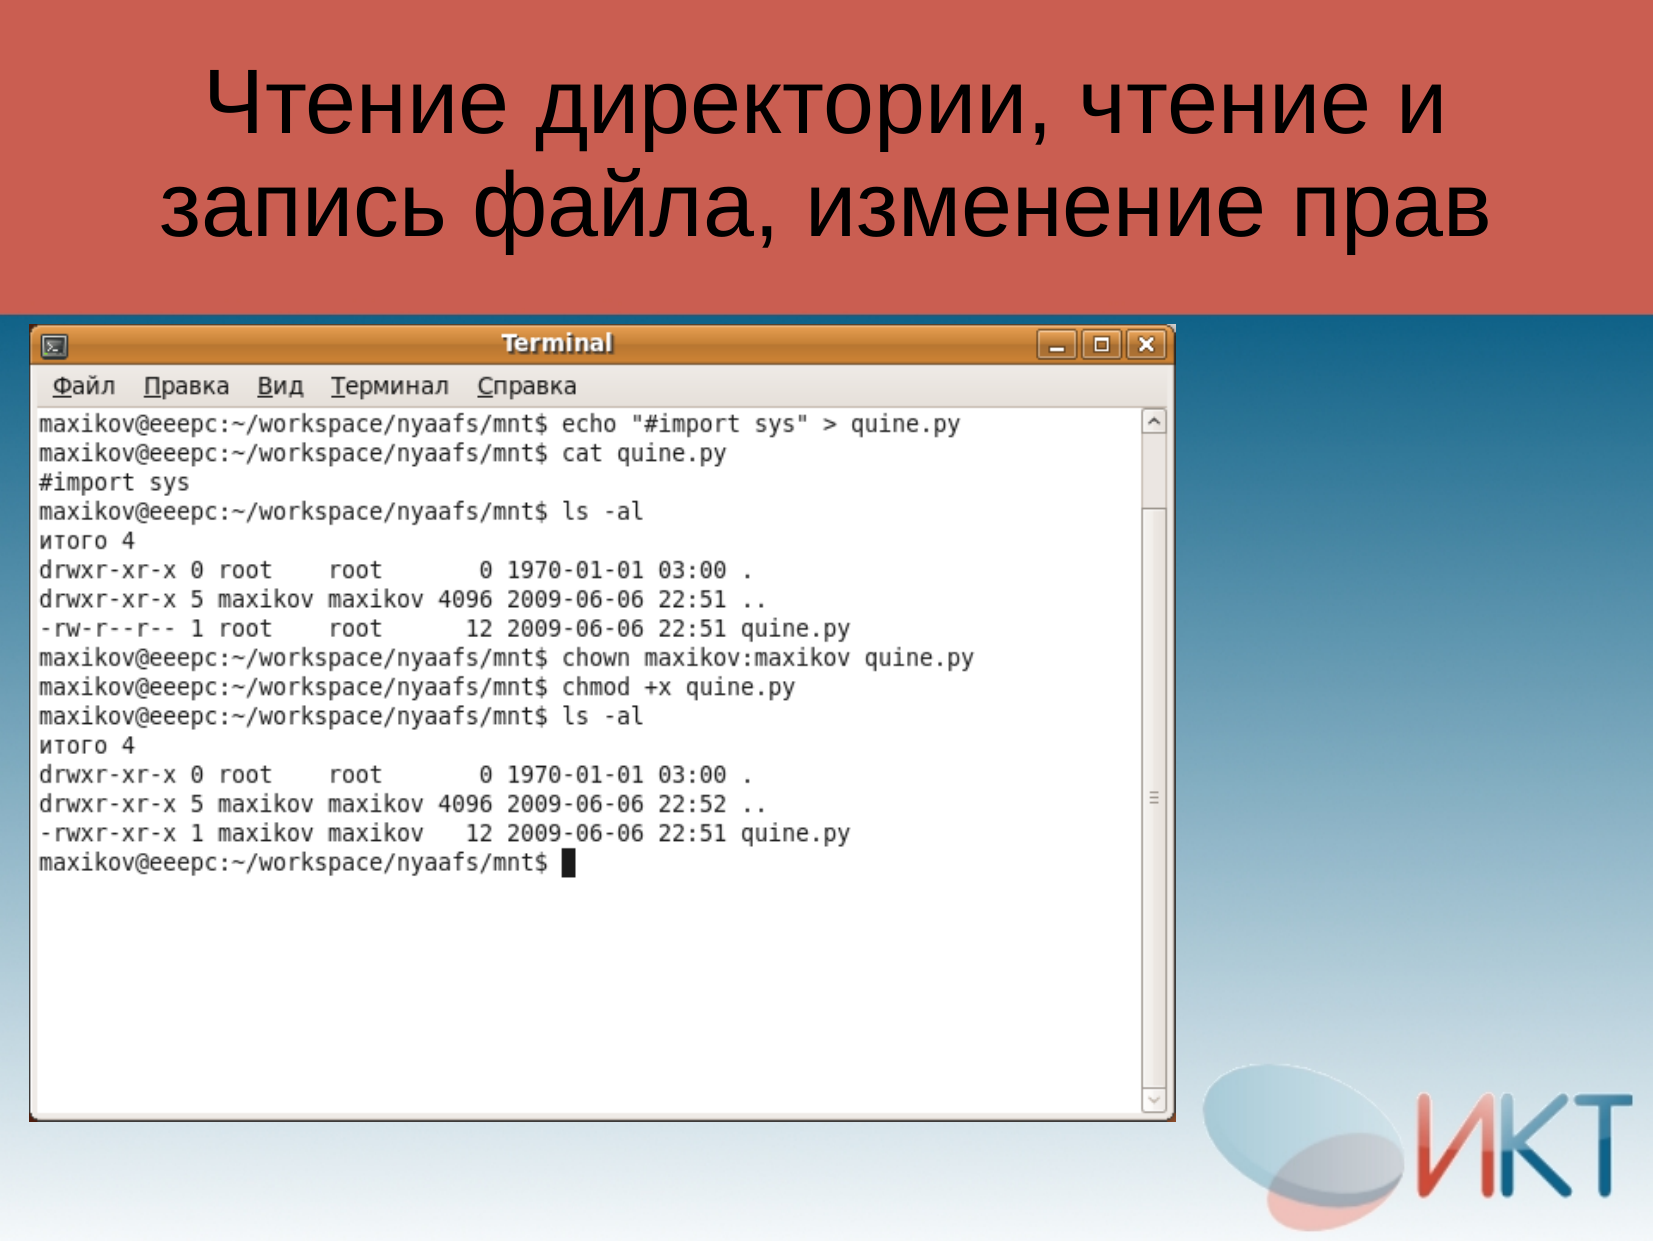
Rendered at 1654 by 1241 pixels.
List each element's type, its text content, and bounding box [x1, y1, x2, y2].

picture [0, 0, 1653, 1241]
title Чтение директории, чтение и запись файла, изменение прав [82, 49, 1571, 257]
